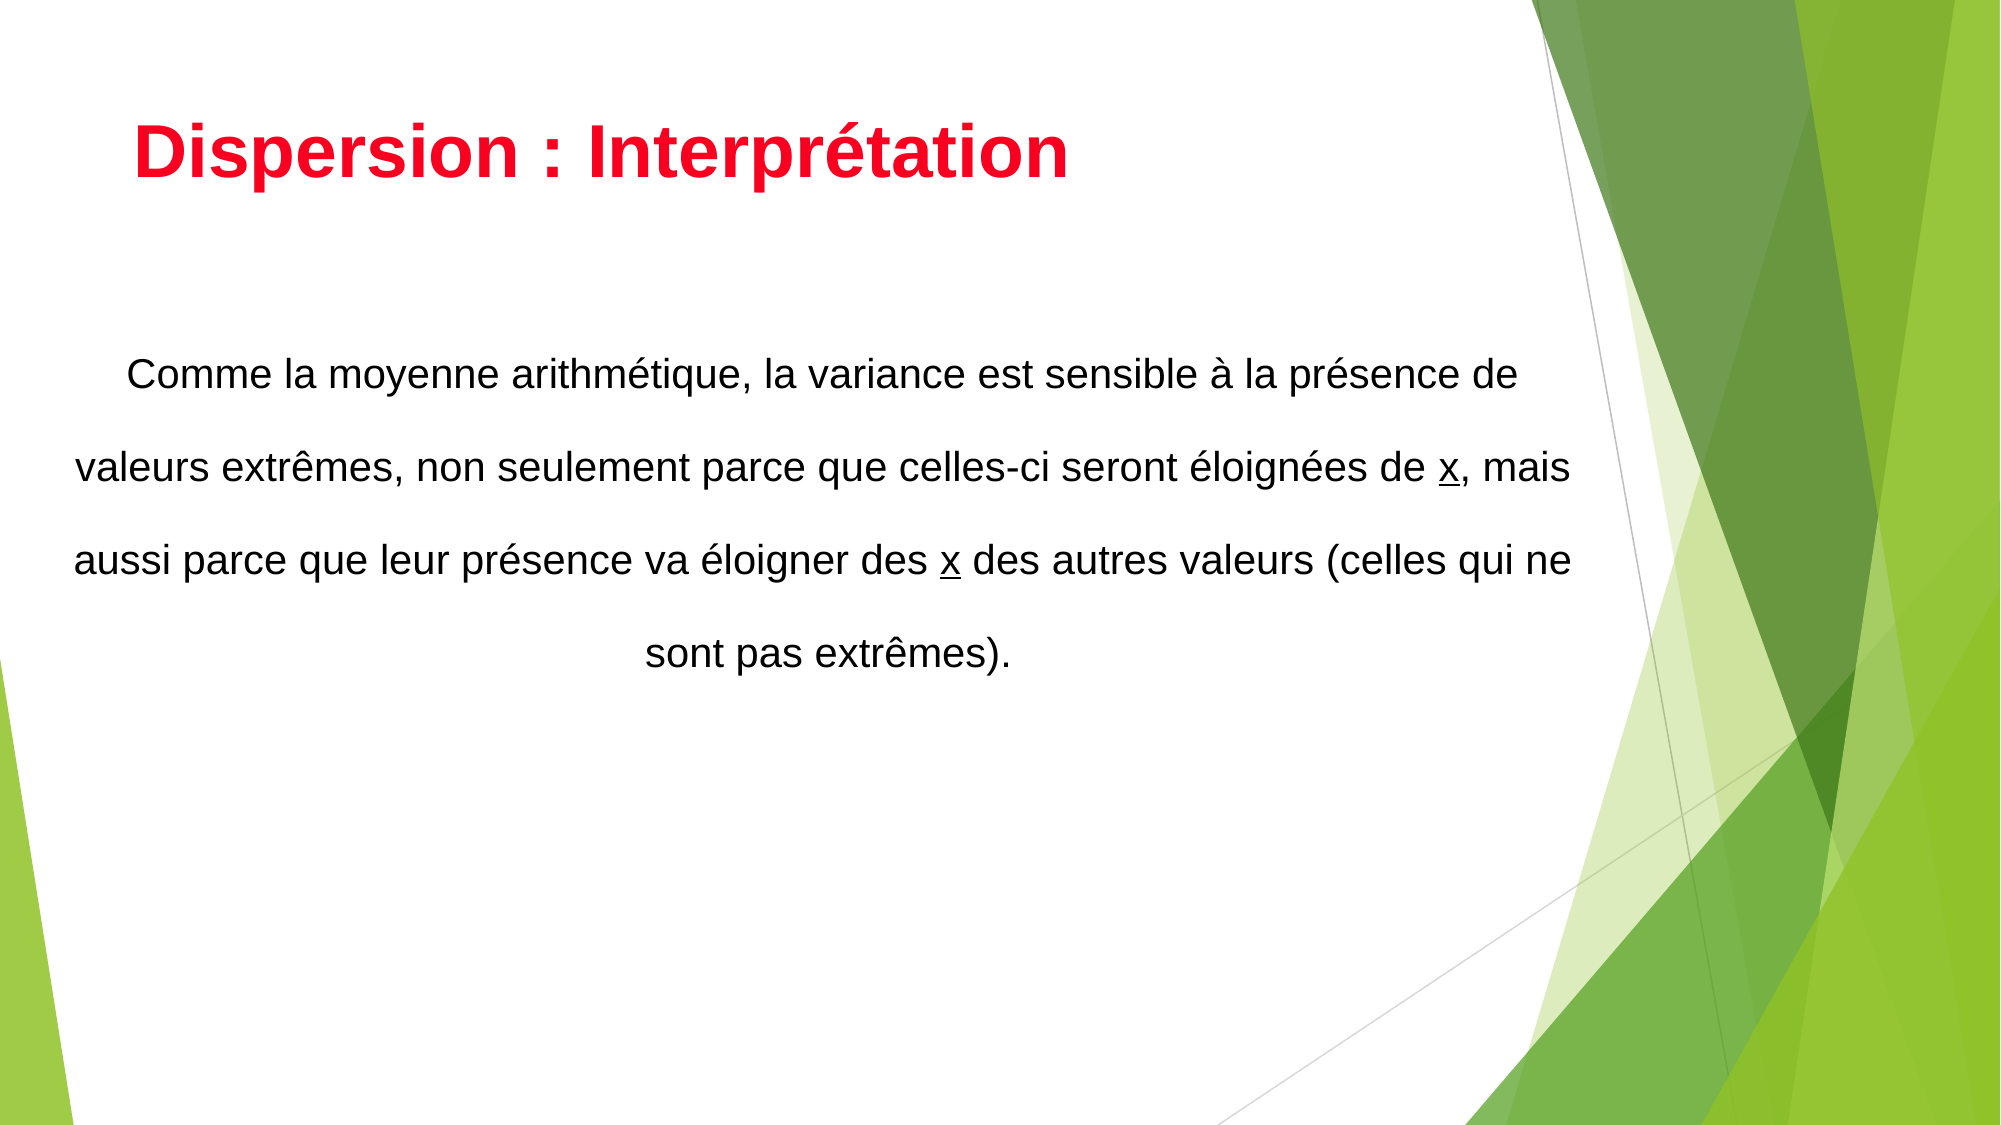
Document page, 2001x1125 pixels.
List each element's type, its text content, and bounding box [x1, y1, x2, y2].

title Dispersion : Interprétation [118, 94, 1529, 224]
list [47, 224, 1654, 981]
text_box Comme la moyenne arithmétique, la variance est sensible à la présence de valeurs extrêmes, non seulement parce que celles-ci seront éloignées de x, mais aussi parce que leur présence va éloigner des x des autres valeurs (celles qui ne sont pas extrêmes). [51, 343, 1607, 815]
